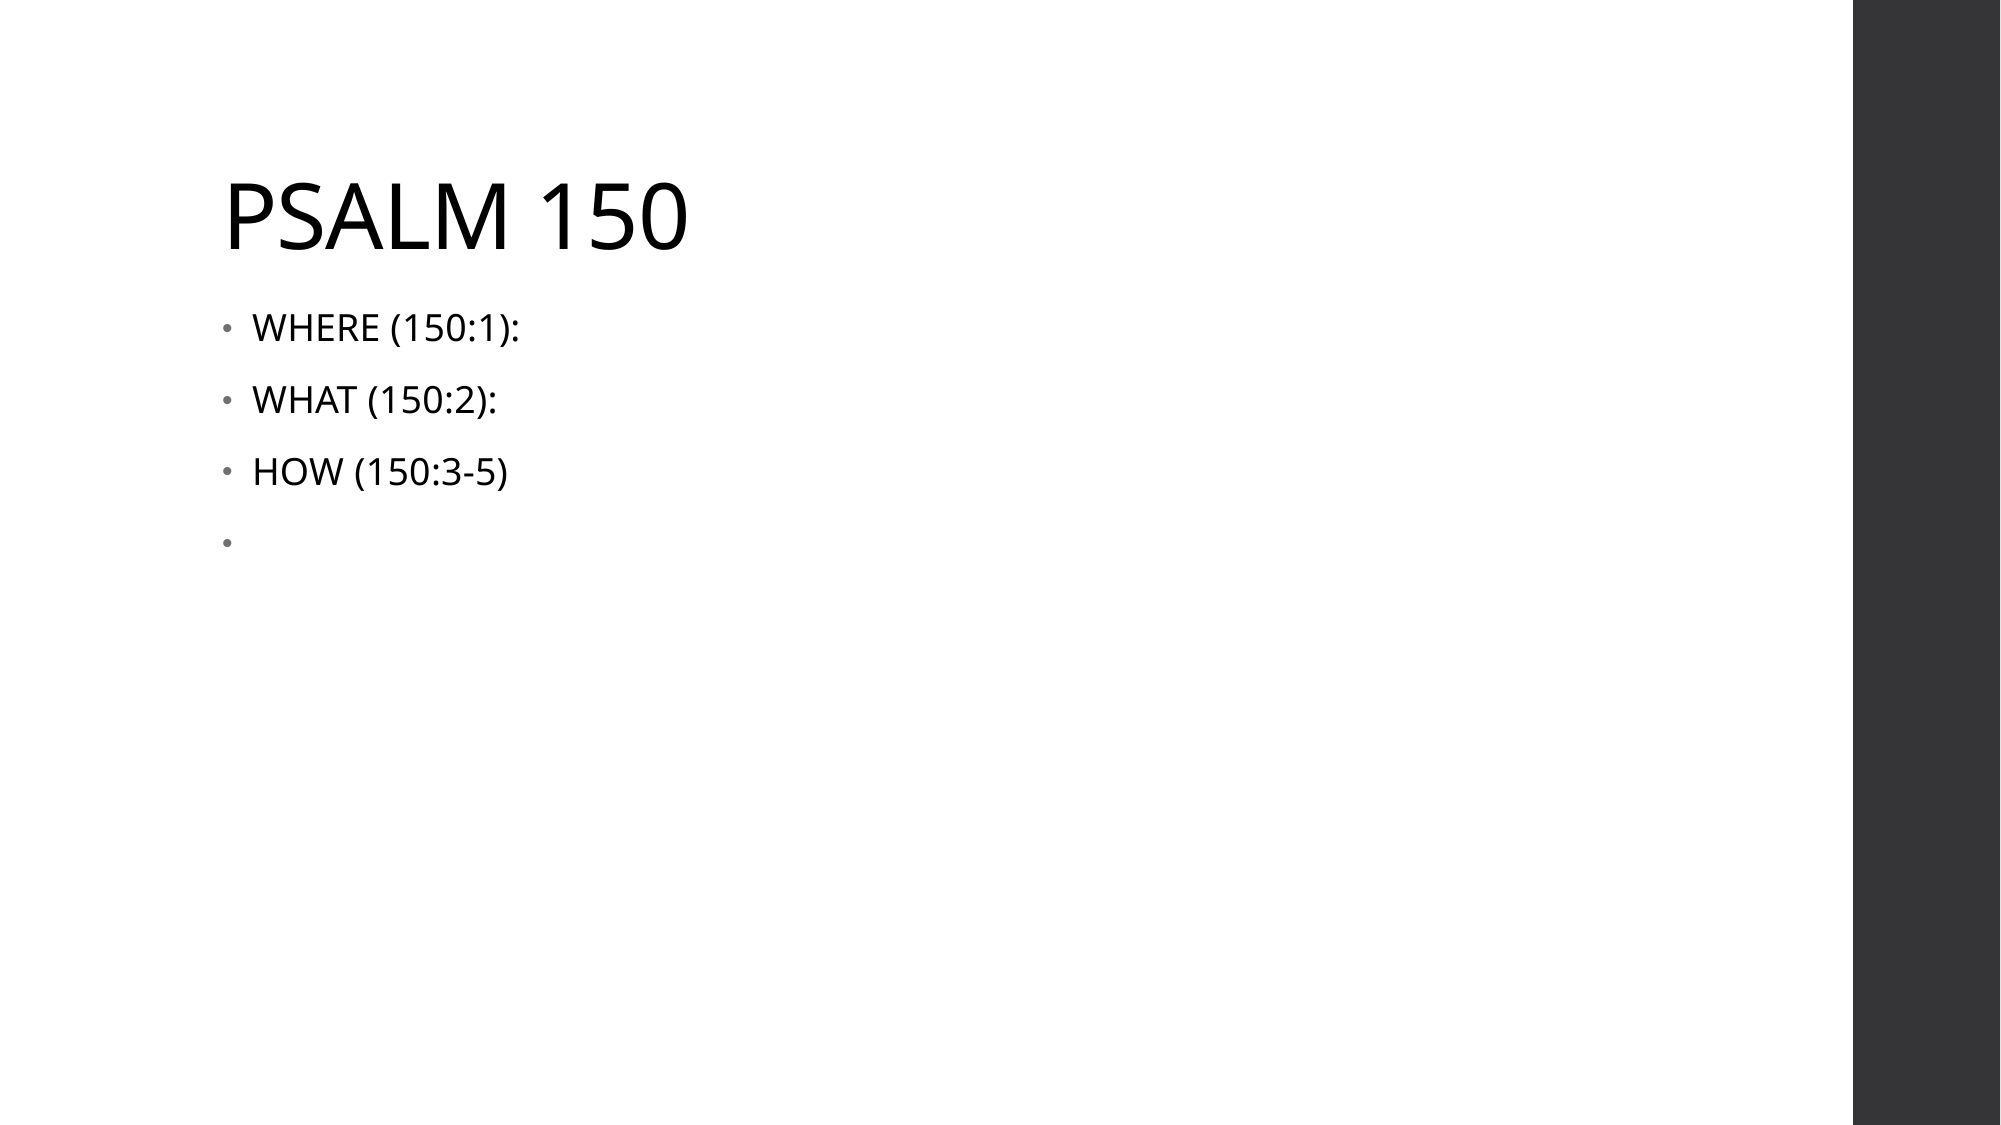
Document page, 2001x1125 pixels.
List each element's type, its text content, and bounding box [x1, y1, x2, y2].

list WHERE (150:1): WHAT (150:2): HOW (150:3-5) [206, 299, 1617, 1014]
title PSALM 150 [206, 60, 1797, 278]
